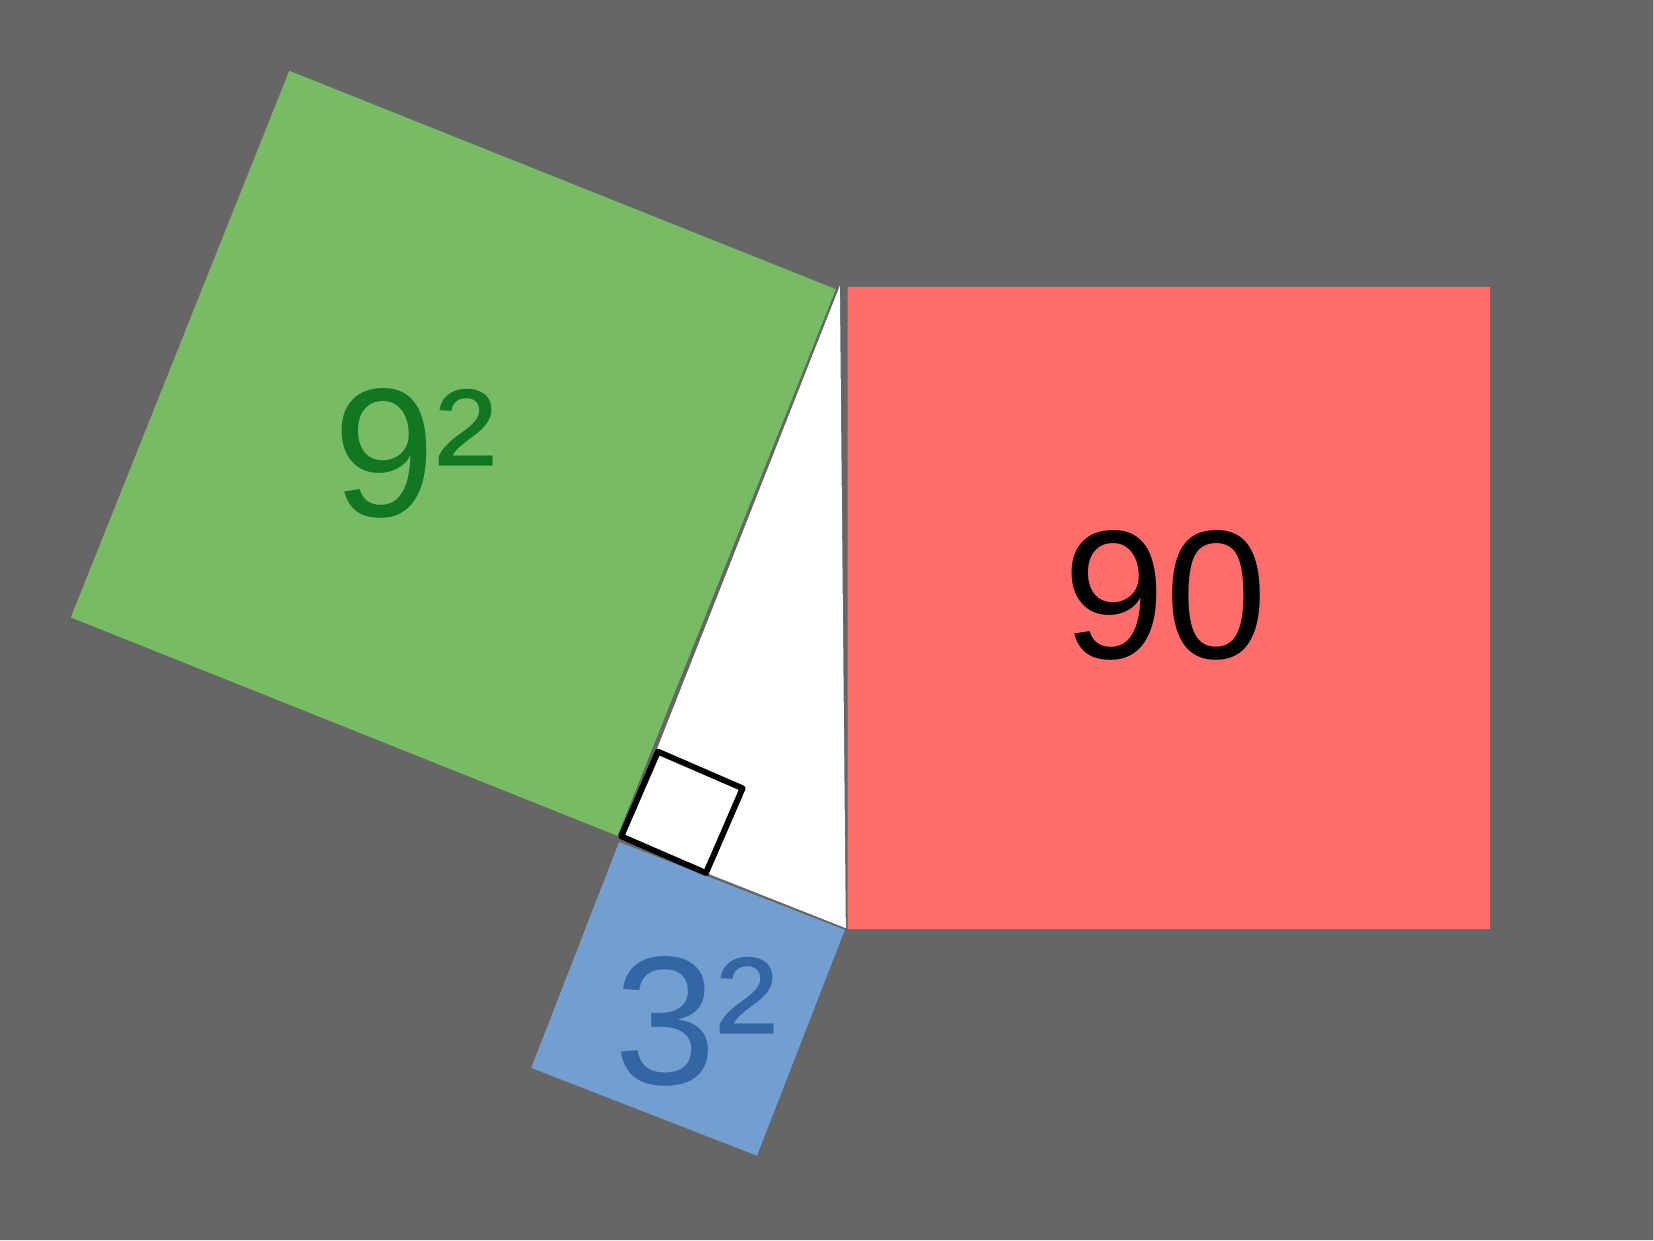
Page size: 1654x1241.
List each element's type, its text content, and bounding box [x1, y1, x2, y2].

text_box 3² [599, 910, 863, 1217]
text_box 90 [1048, 485, 1312, 792]
text_box [0, 0, 1654, 1241]
text_box 9² [318, 343, 626, 768]
